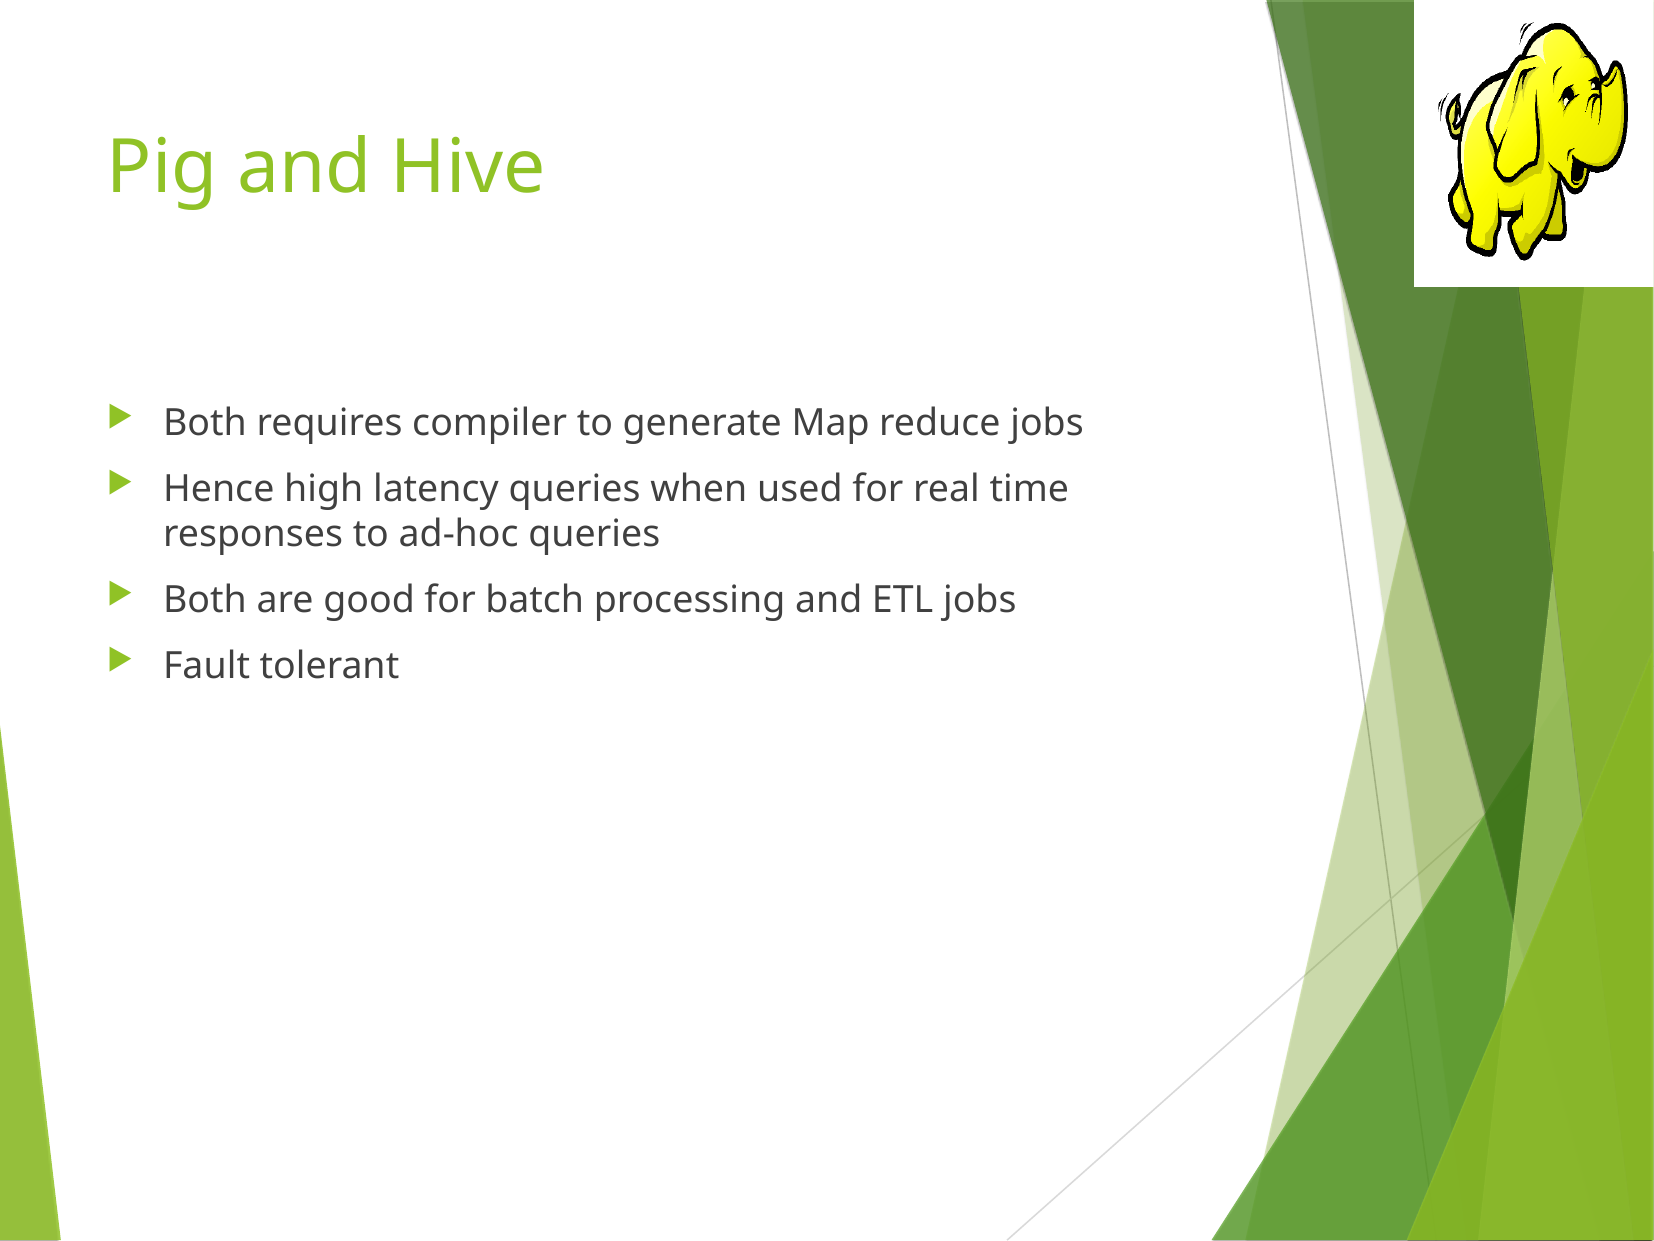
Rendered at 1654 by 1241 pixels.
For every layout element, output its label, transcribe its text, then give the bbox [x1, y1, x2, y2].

picture [1414, 0, 1654, 287]
list Both requires compiler to generate Map reduce jobs Hence high latency queries when used for real time responses to ad-hoc queries Both are good for batch processing and ETL jobs Fault tolerant [91, 390, 1258, 1093]
title Pig and Hive [91, 110, 1258, 349]
